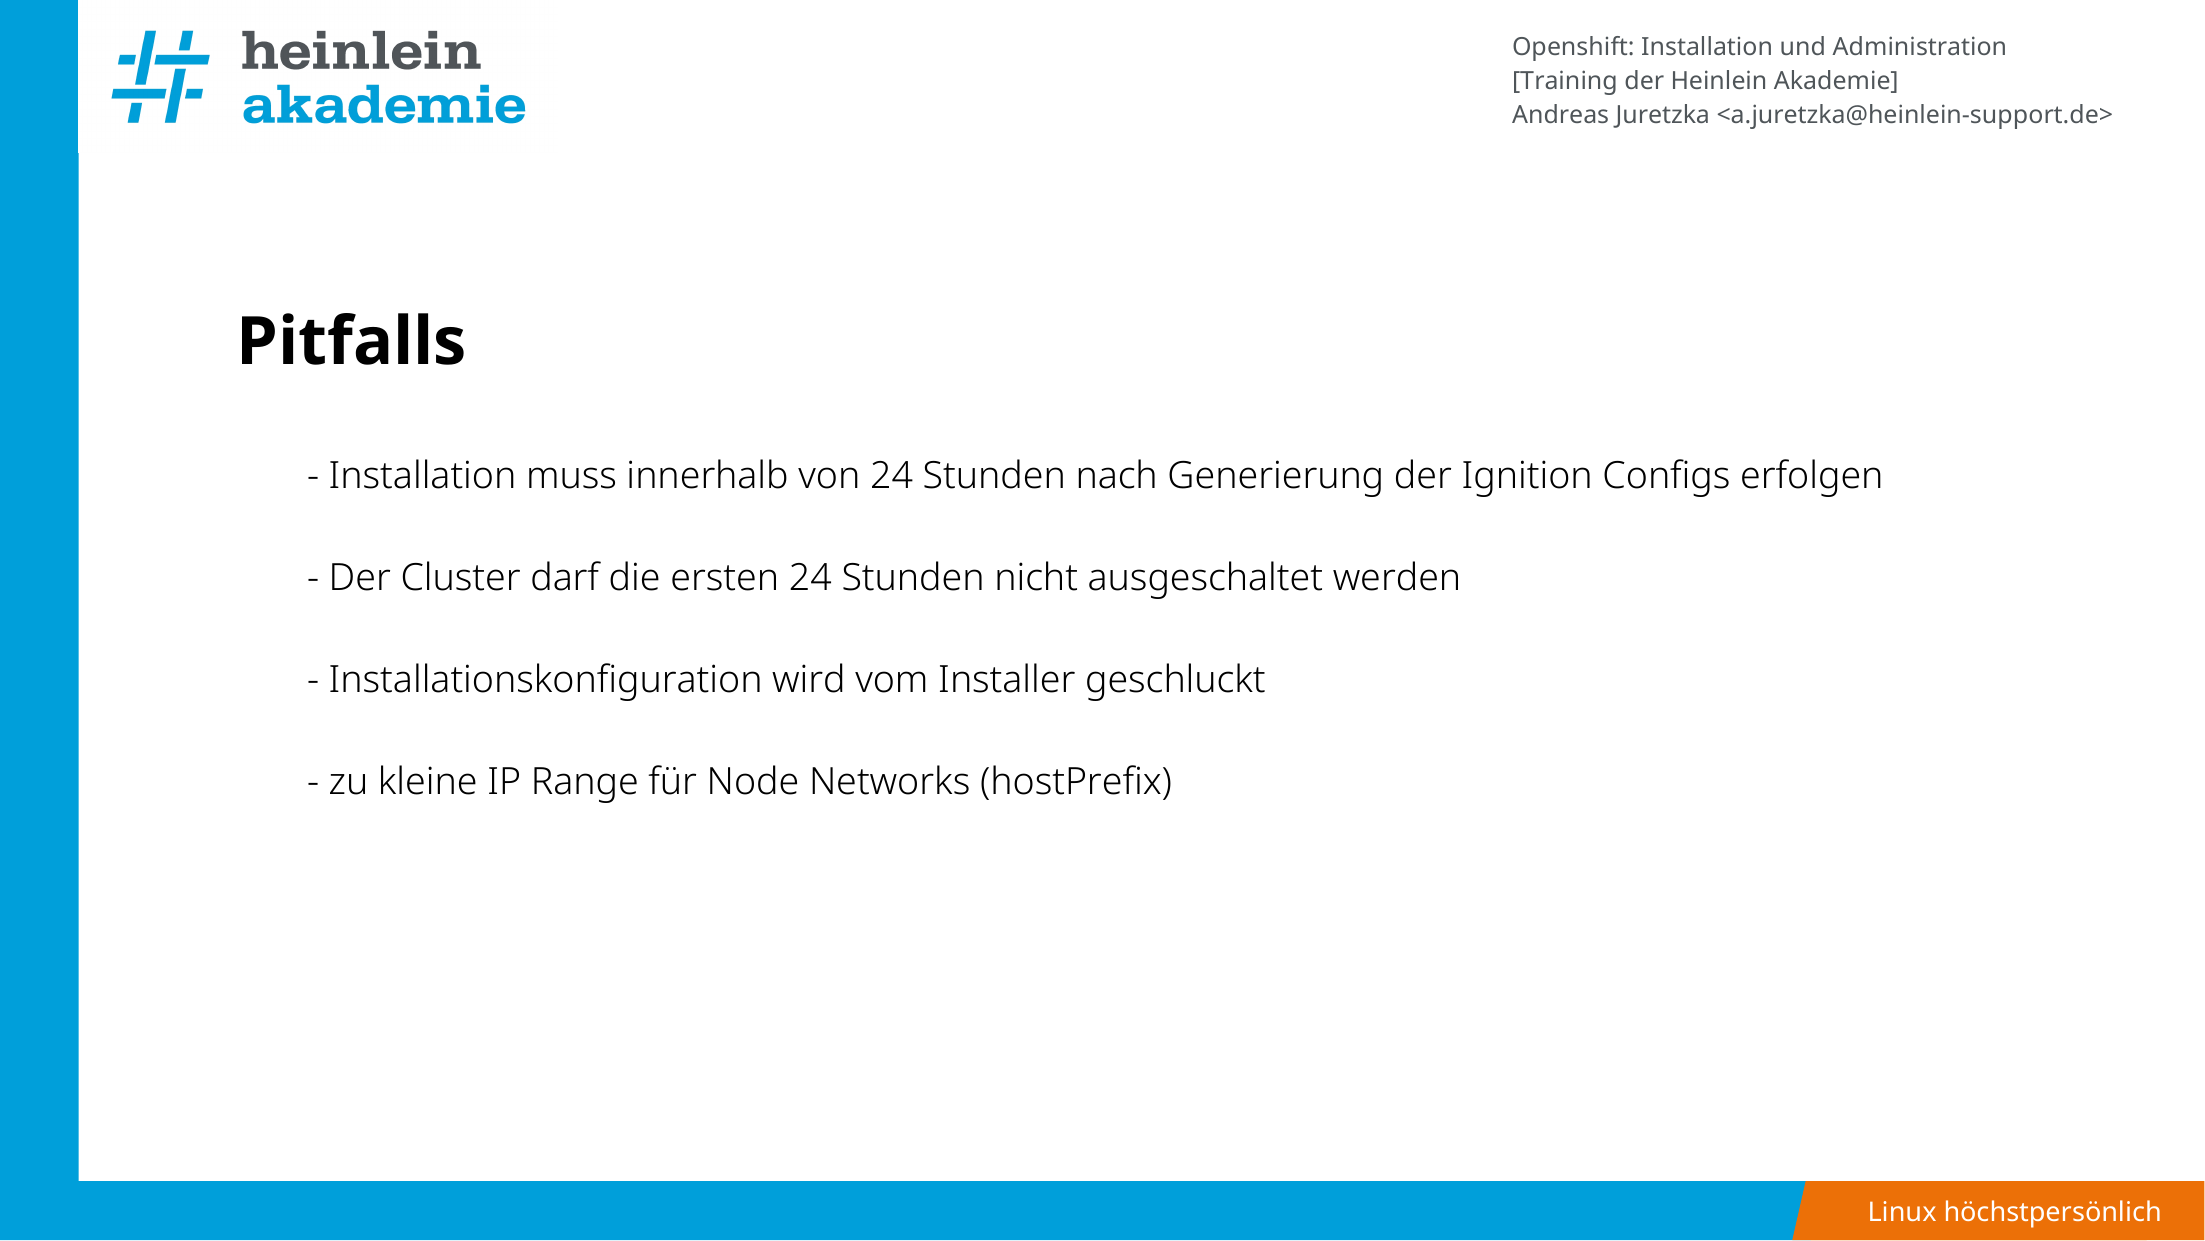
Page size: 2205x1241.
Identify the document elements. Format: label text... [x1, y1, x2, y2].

list - Installation muss innerhalb von 24 Stunden nach Generierung der Ignition Conﬁgs erfolgen - Der Cluster darf die ersten 24 Stunden nicht ausgeschaltet werden - Installationskonﬁguration wird vom Installer geschluckt - zu kleine IP Range für Node Networks (hostPreﬁx) [236, 346, 2038, 1161]
title Pitfalls [236, 248, 1979, 346]
picture [79, 0, 558, 153]
